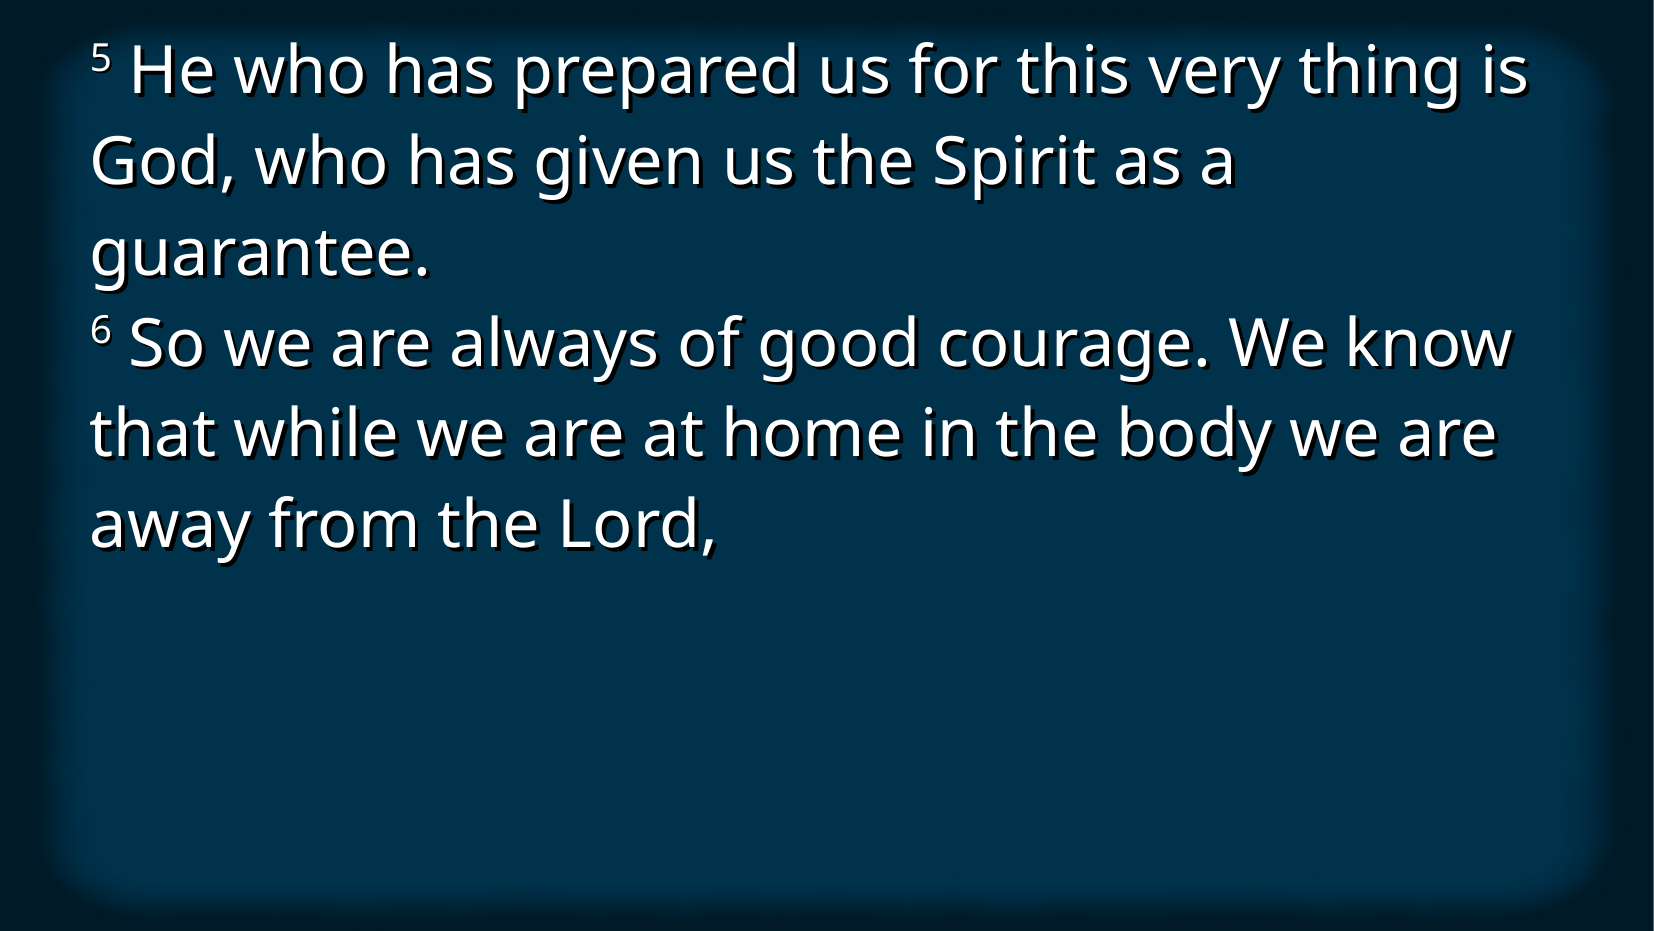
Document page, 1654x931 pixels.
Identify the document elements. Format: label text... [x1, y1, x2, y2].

text_box 5 He who has prepared us for this very thing is God, who has given us the Spirit as a guarantee. 6 So we are always of good courage. We know that while we are at home in the body we are away from the Lord, [75, 15, 1591, 474]
picture [0, 0, 1654, 931]
